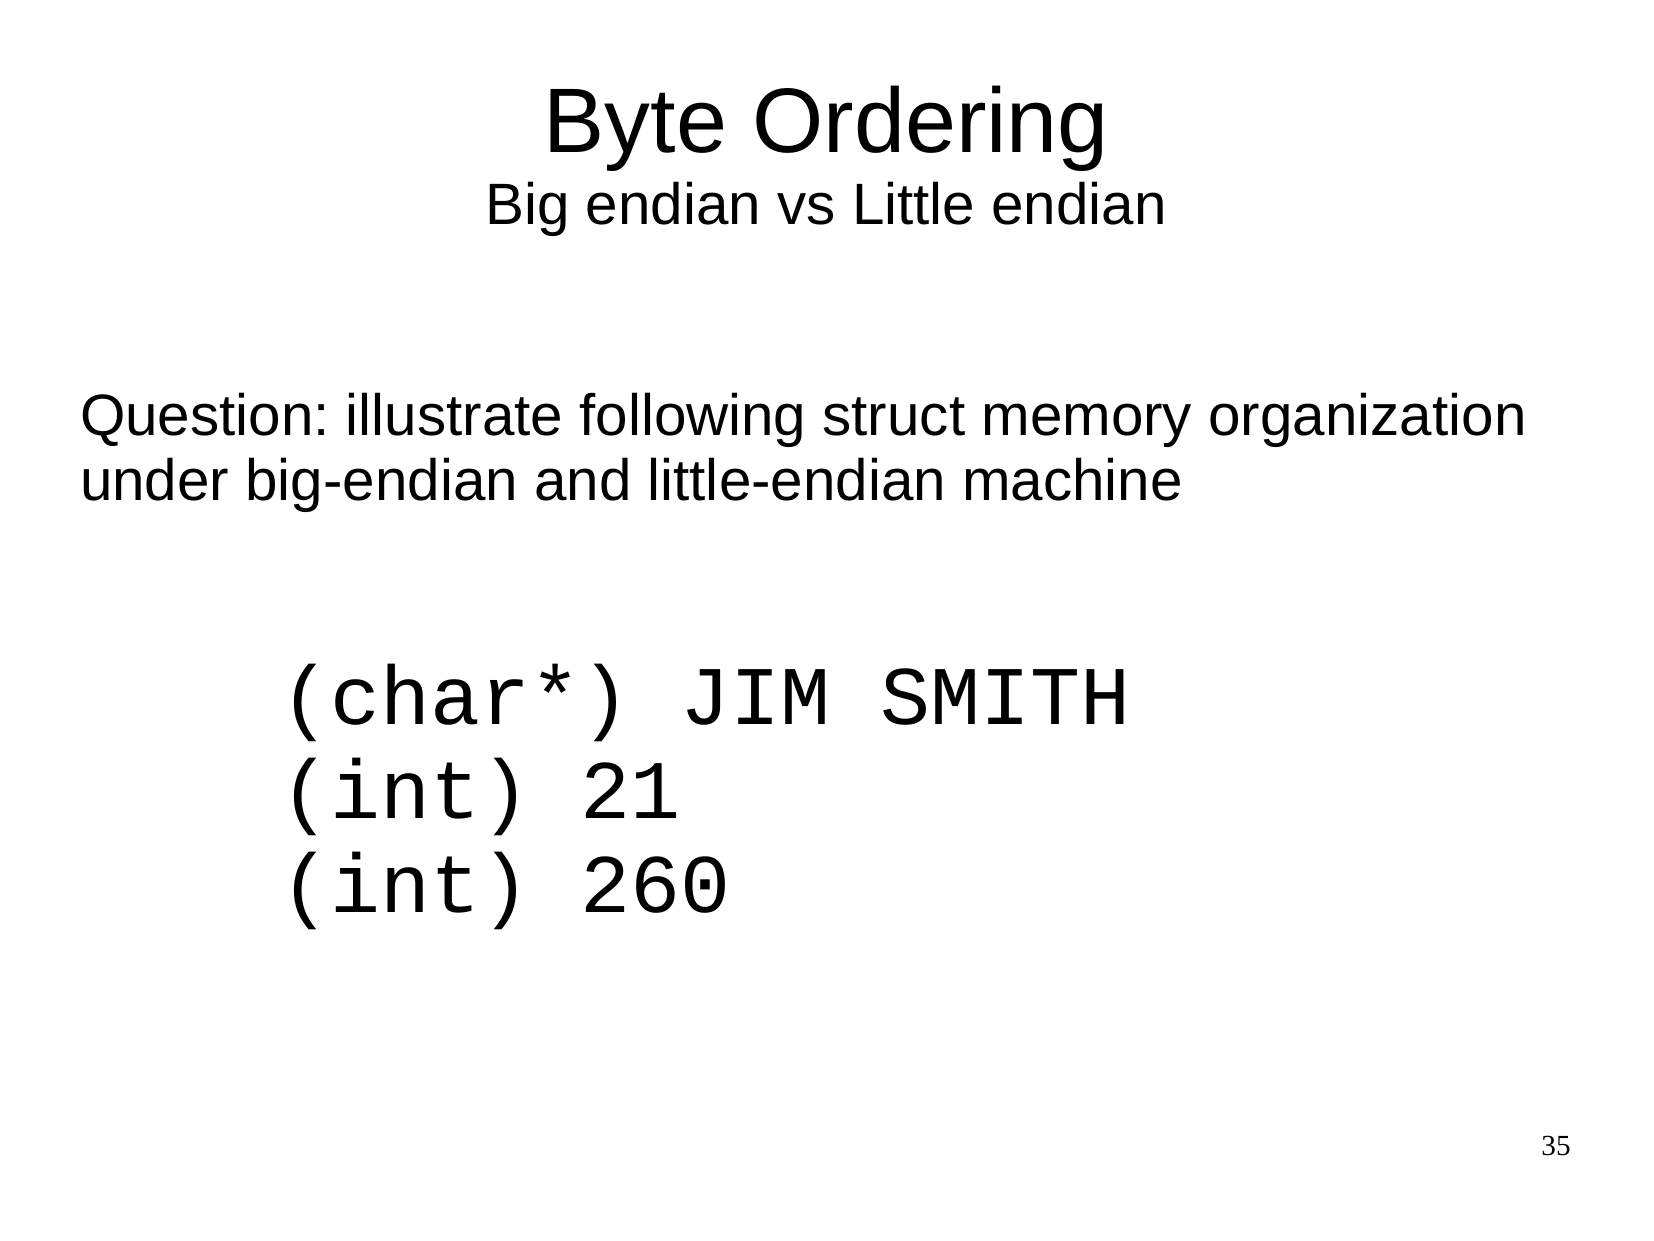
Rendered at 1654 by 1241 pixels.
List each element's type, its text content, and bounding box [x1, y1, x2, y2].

text_box (char*) JIM SMITH (int) 21 (int) 260 [265, 647, 1384, 947]
text_box Question: illustrate following struct memory organization under big-endian and little-endian machine [65, 375, 1582, 577]
title Byte Ordering Big endian vs Little endian [82, 49, 1571, 257]
